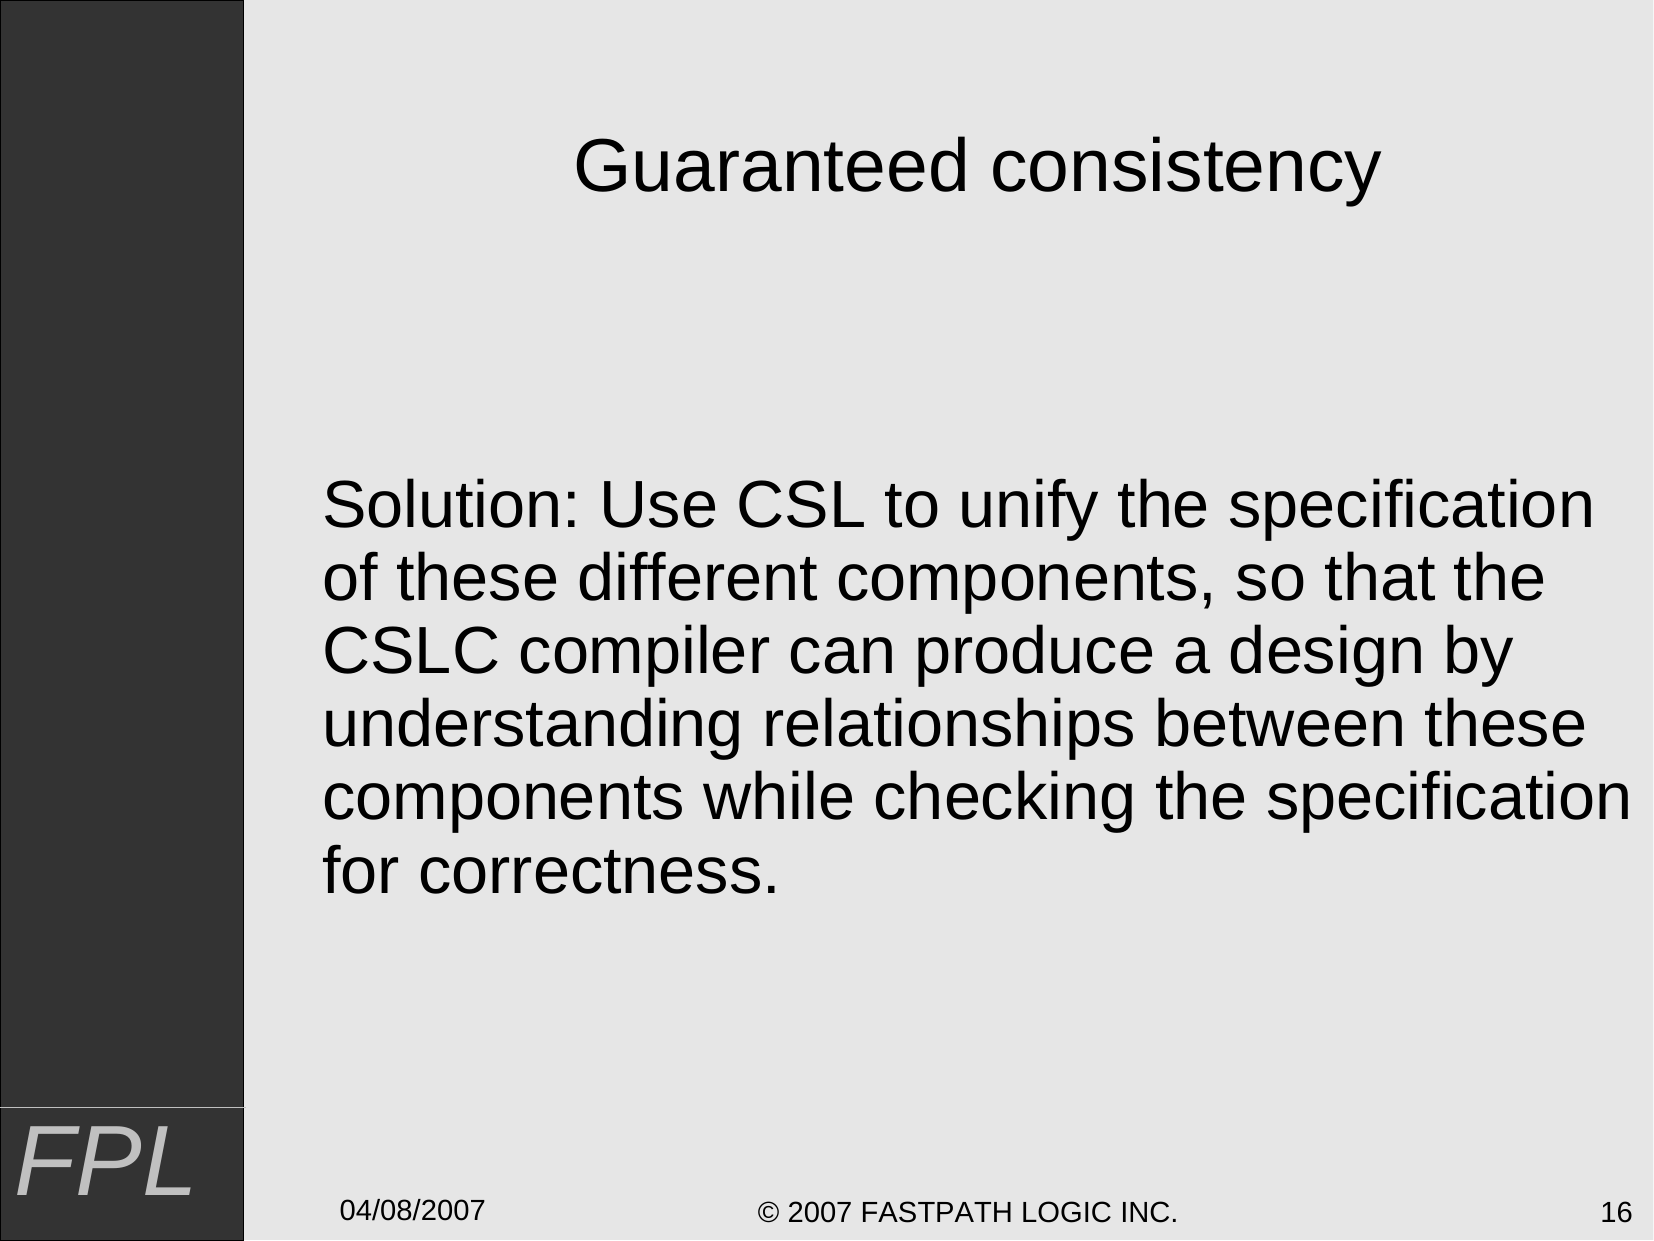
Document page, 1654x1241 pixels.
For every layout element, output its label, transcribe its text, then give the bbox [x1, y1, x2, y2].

subtitle Solution: Use CSL to unify the specification of these different components, so that the CSLC compiler can produce a design by understanding relationships between these components while checking the specification for correctness. [322, 272, 1635, 1179]
title Guaranteed consistency [427, 57, 1530, 272]
